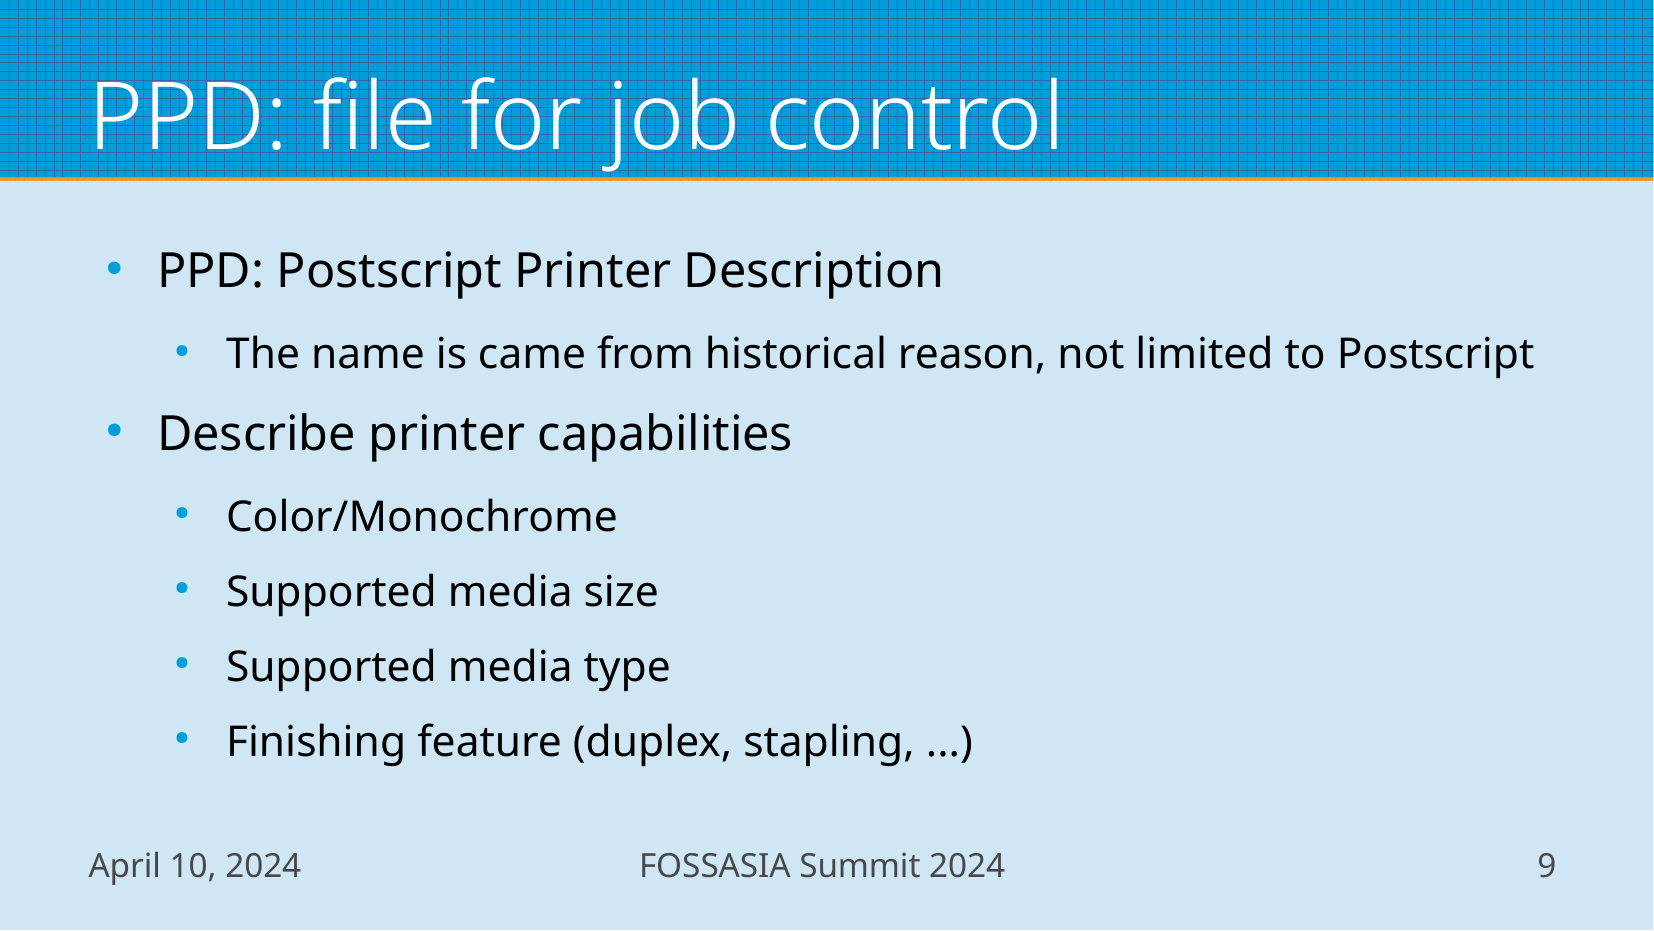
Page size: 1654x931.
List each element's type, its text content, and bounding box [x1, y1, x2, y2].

title PPD: file for job control [88, 14, 1565, 178]
list PPD: Postscript Printer Description The name is came from historical reason, not limited to Postscript Describe printer capabilities Color/Monochrome Supported media size Supported media type Finishing feature (duplex, stapling, ...) [88, 236, 1565, 813]
